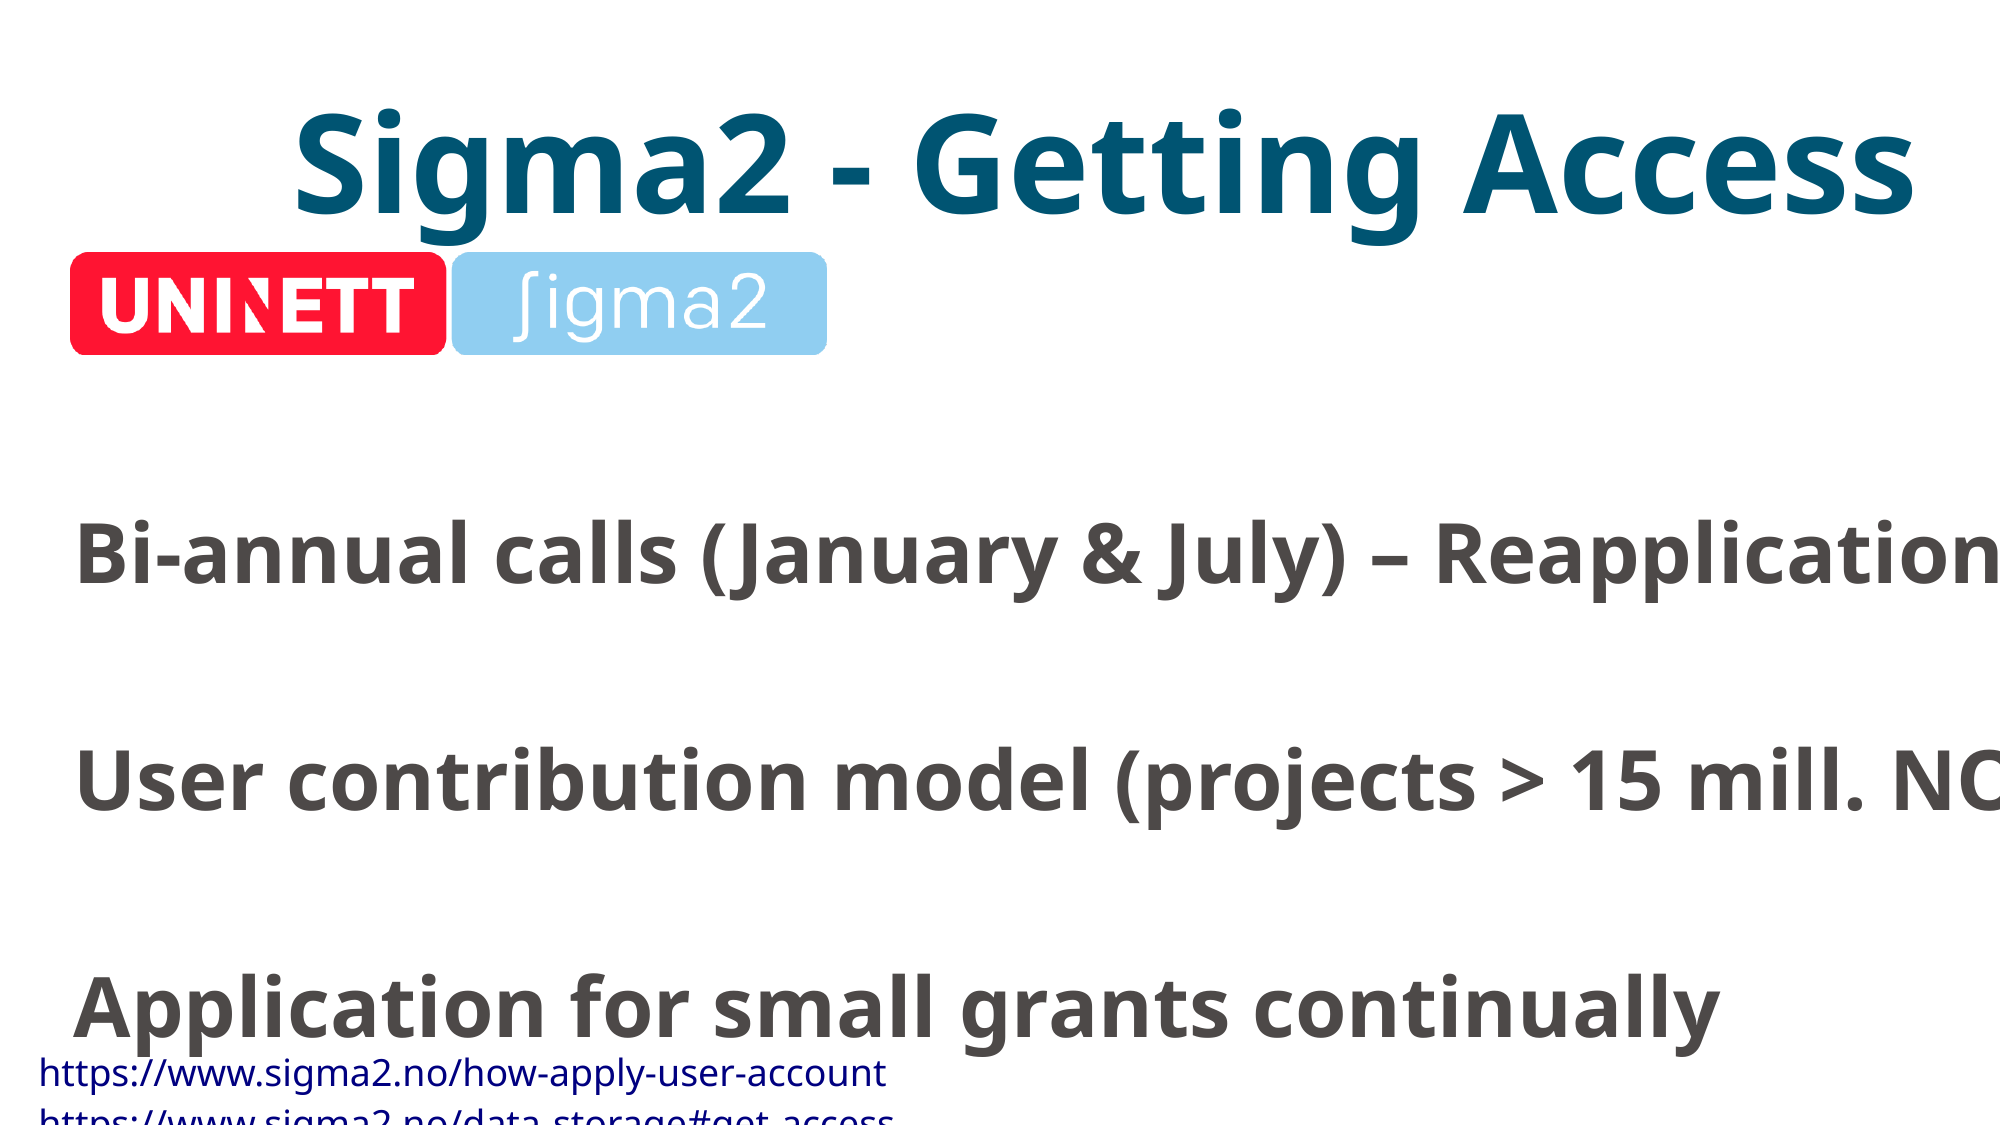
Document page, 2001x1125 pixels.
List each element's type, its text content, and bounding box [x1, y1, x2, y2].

text_box Bi-annual calls (January & July) – Reapplication (!) User contribution model (projects > 15 mill. NOK) Application for small grants continually [59, 259, 1852, 858]
text_box https://www.sigma2.no/how-apply-user-account https://www.sigma2.no/data-storage#get-access [23, 1039, 993, 1125]
picture [70, 252, 827, 355]
text_box Sigma2 - Getting Access [277, 59, 1723, 212]
